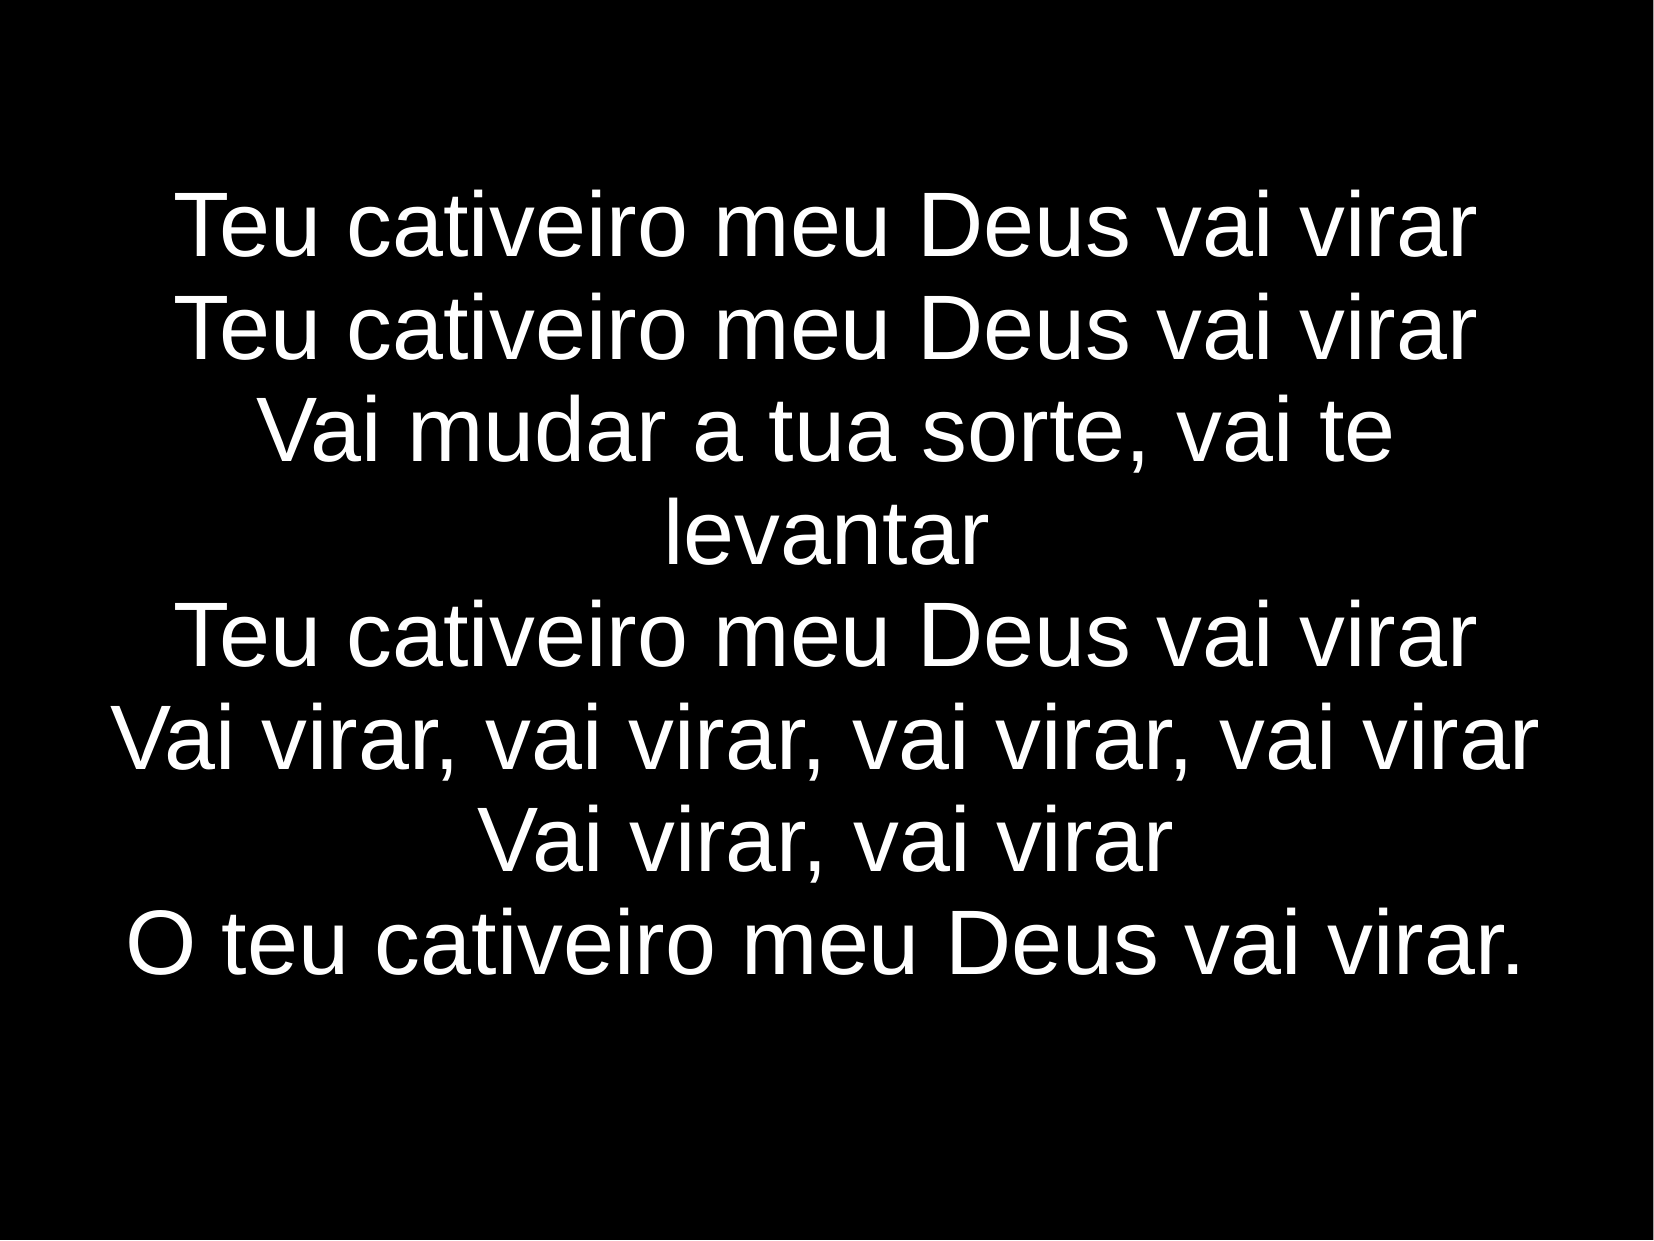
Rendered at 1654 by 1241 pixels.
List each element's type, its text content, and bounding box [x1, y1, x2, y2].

subtitle Teu cativeiro meu Deus vai virar Teu cativeiro meu Deus vai virar Vai mudar a tua sorte, vai te levantar Teu cativeiro meu Deus vai virar Vai virar, vai virar, vai virar, vai virar Vai virar, vai virar O teu cativeiro meu Deus vai virar. [82, 49, 1571, 1193]
